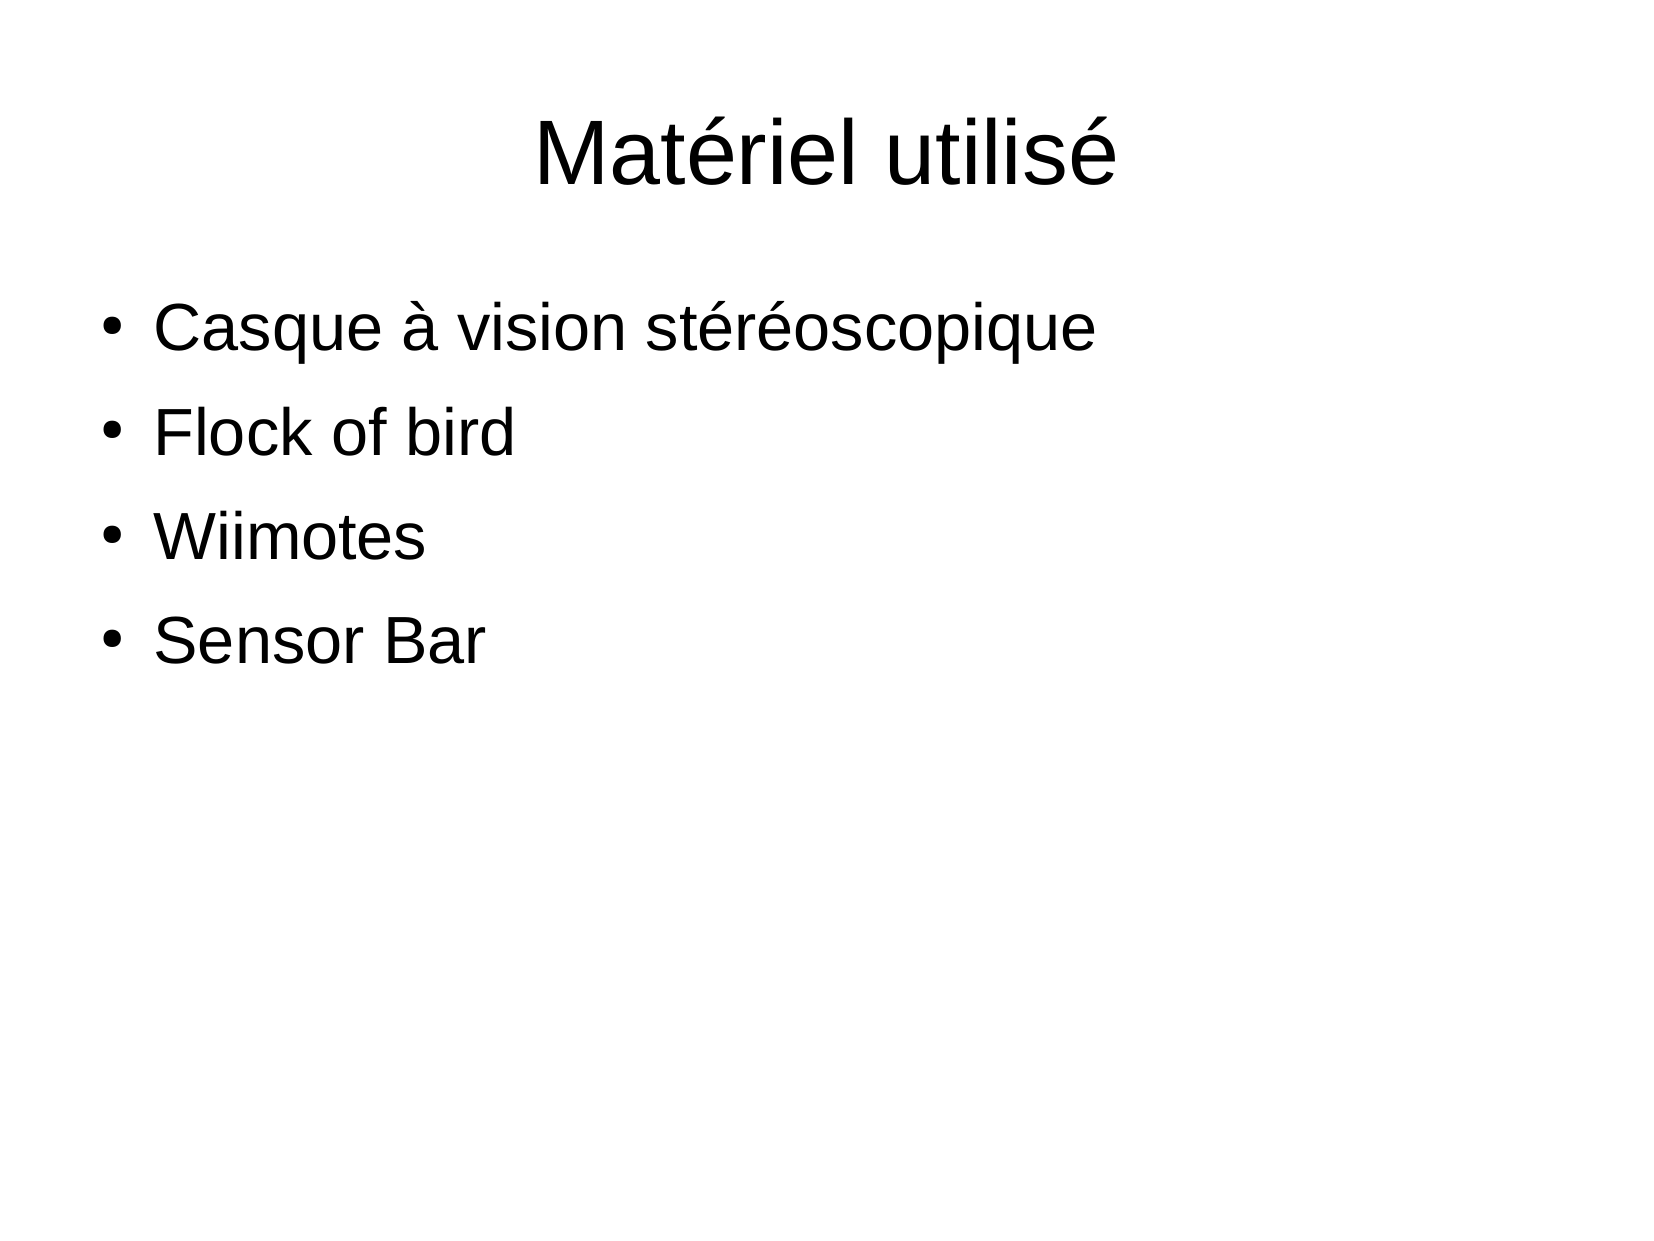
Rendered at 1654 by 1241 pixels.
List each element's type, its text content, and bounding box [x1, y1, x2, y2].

list Casque à vision stéréoscopique Flock of bird Wiimotes Sensor Bar [82, 290, 1571, 1094]
title Matériel utilisé [82, 56, 1571, 250]
